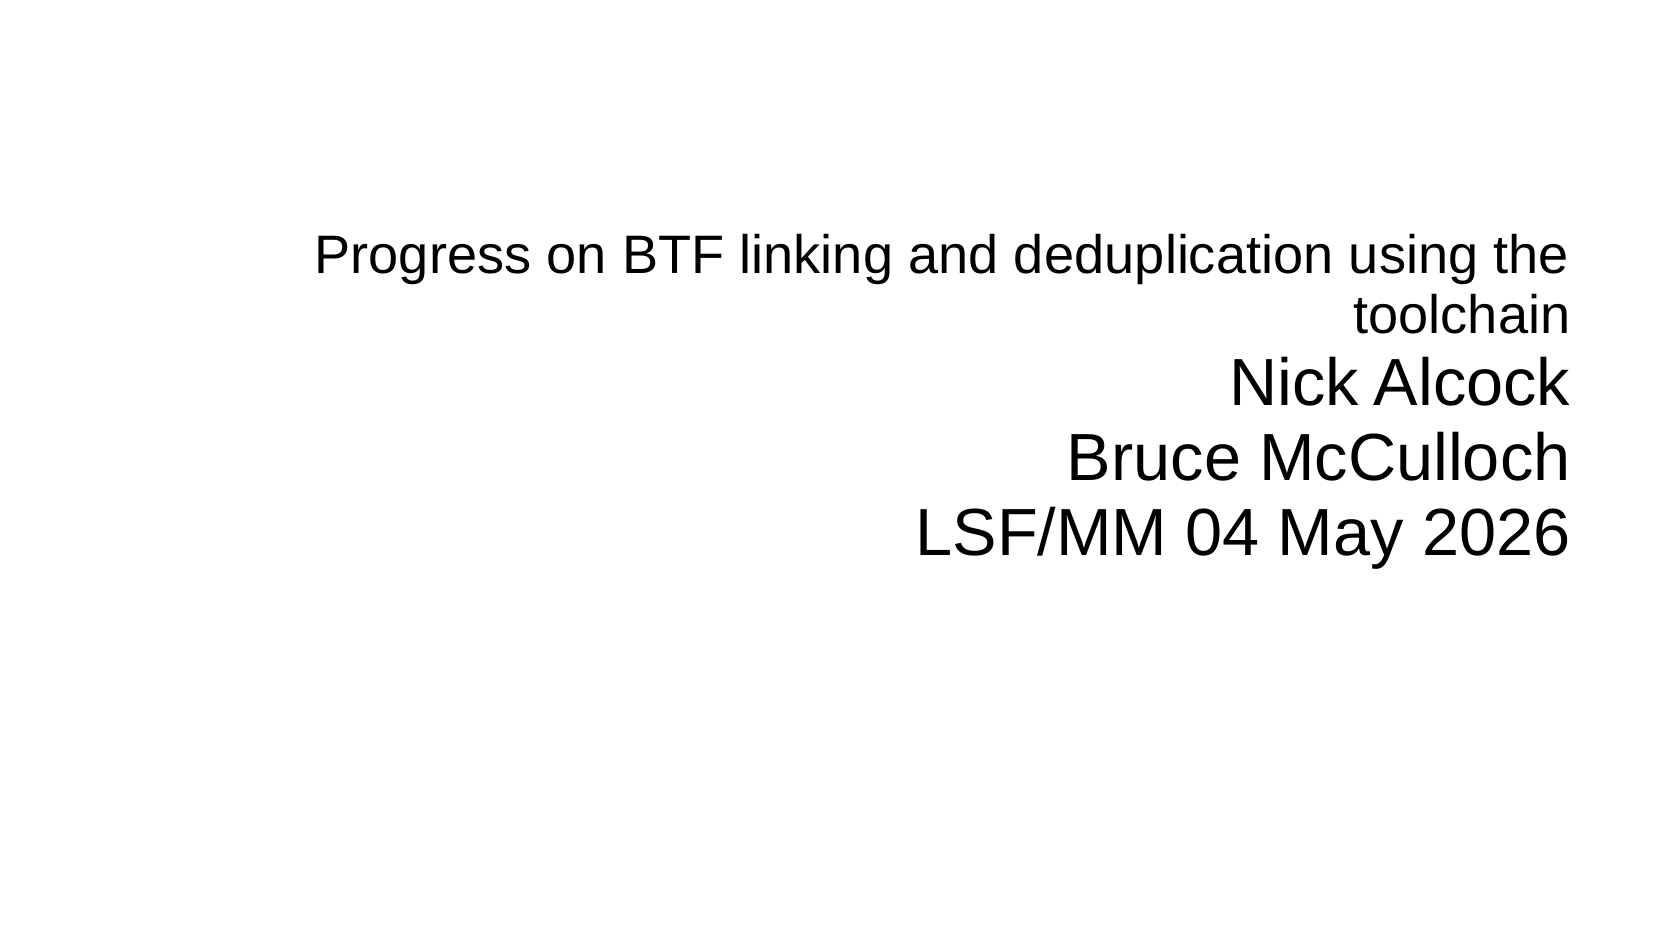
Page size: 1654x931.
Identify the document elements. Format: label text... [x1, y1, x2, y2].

subtitle Progress on BTF linking and deduplication using the toolchain Nick Alcock Bruce McCulloch LSF/MM 04 May 2026 [82, 37, 1571, 757]
